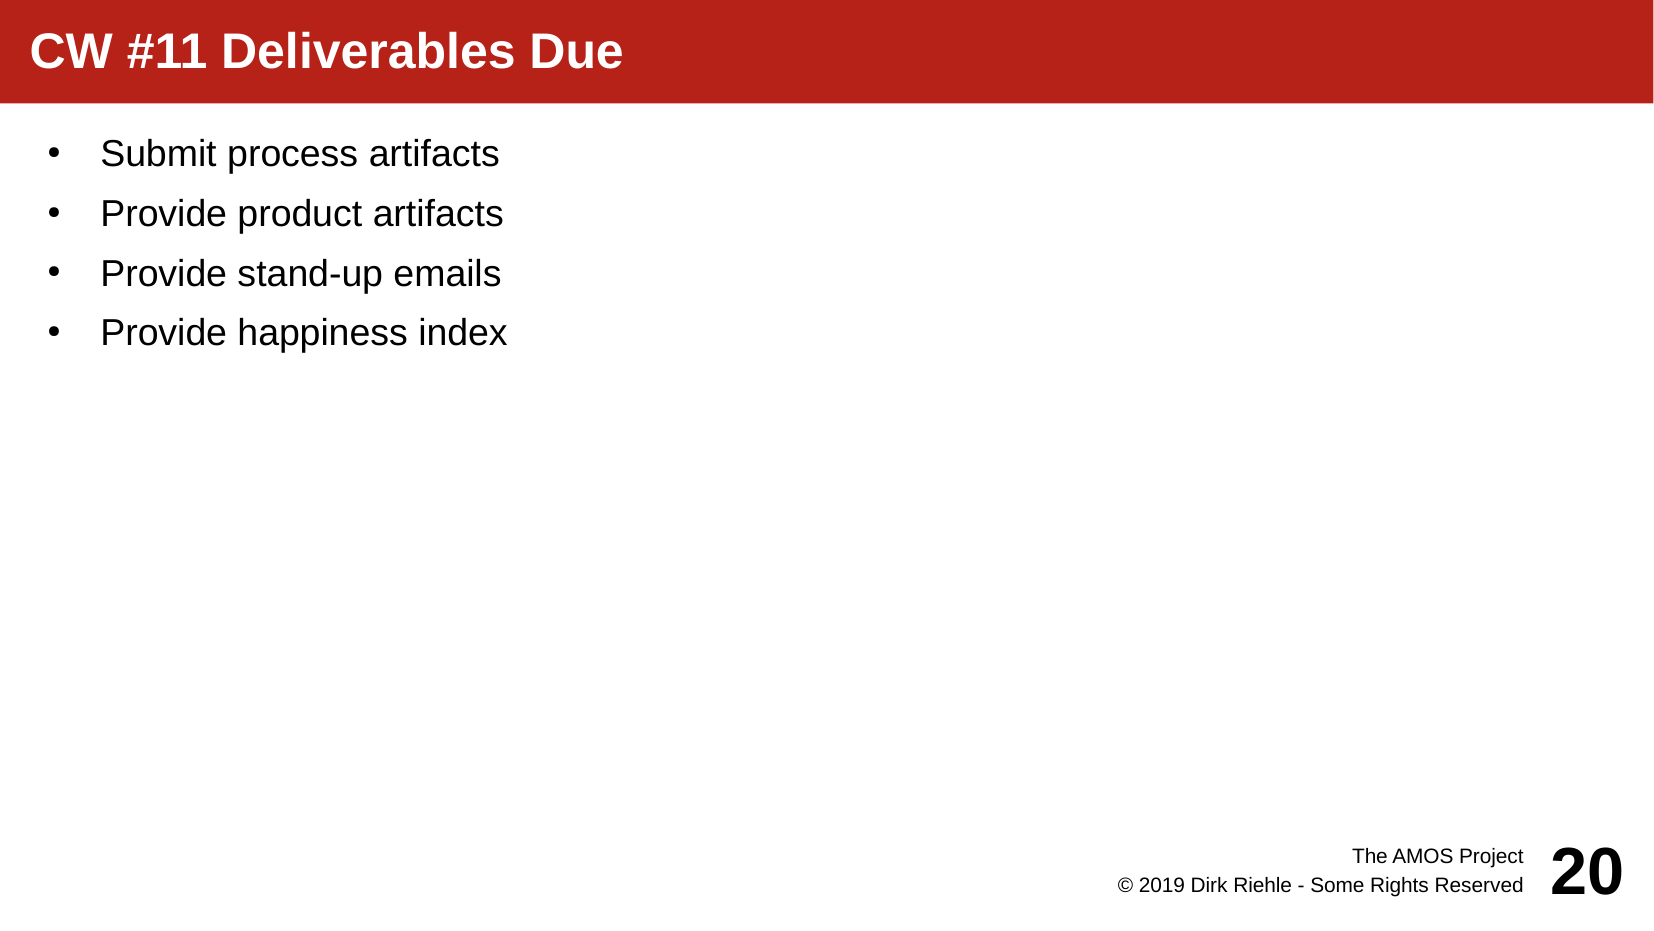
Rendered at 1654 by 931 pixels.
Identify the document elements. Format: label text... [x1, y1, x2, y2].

title CW #11 Deliverables Due [0, 0, 1654, 104]
list Submit process artifacts Provide product artifacts Provide stand-up emails Provide happiness index [29, 132, 1625, 798]
